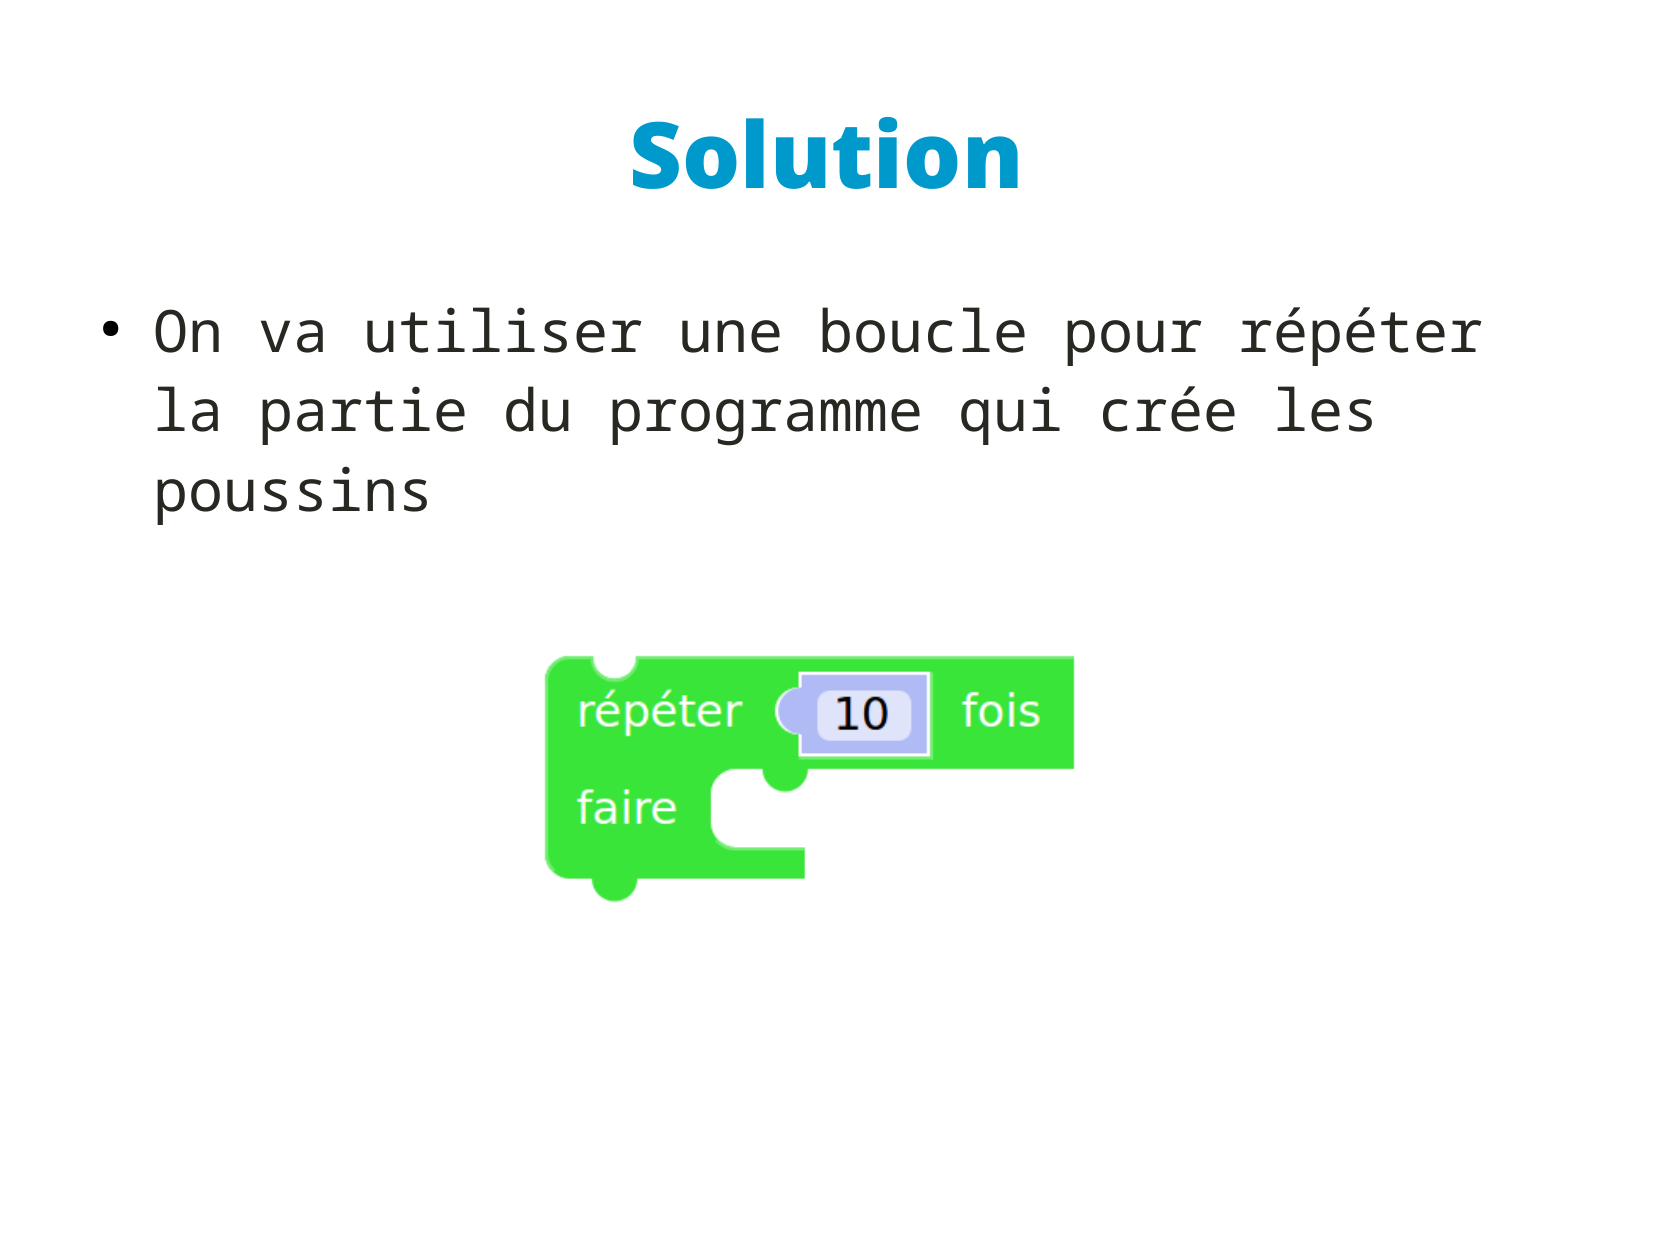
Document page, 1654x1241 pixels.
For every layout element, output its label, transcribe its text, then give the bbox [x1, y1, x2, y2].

title Solution [82, 49, 1571, 257]
list On va utiliser une boucle pour répéter la partie du programme qui crée les poussins [82, 290, 1571, 1010]
picture [514, 625, 1140, 926]
